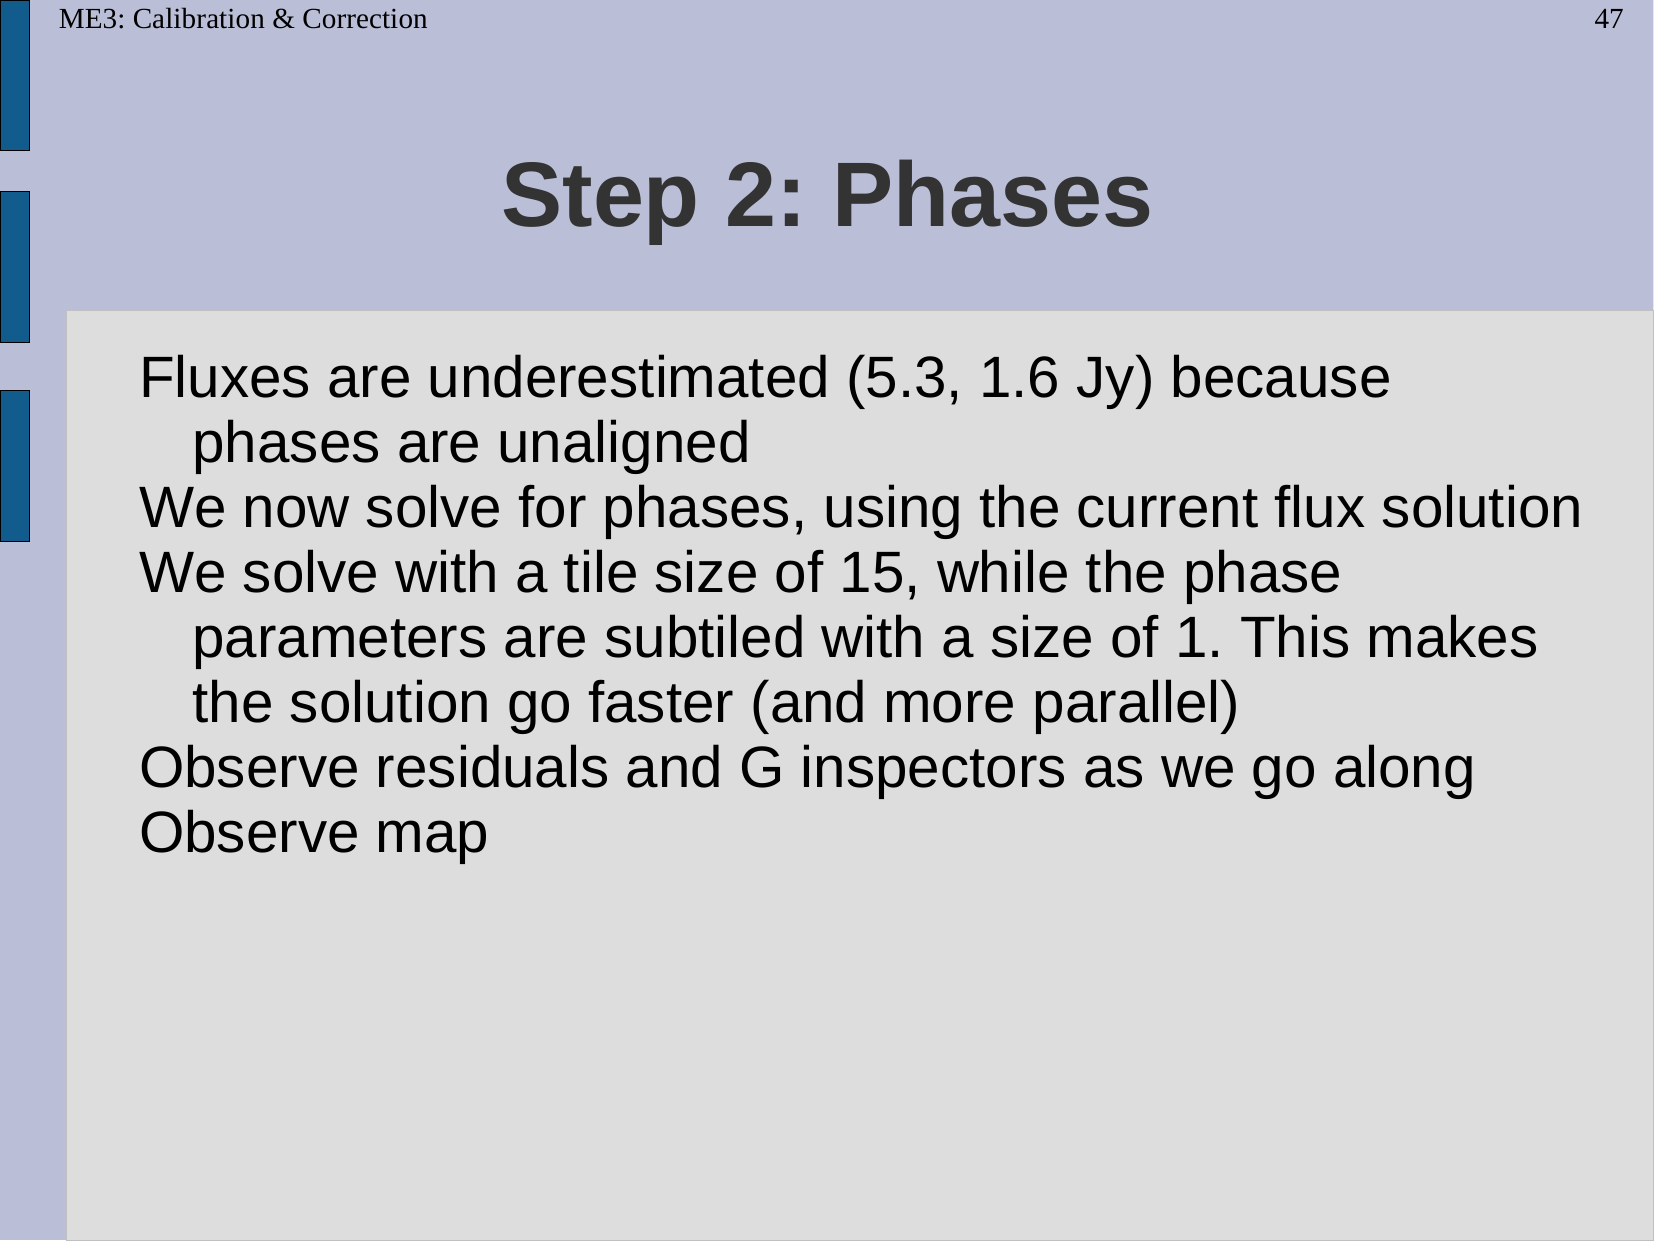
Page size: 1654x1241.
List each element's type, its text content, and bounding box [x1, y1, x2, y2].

list Fluxes are underestimated (5.3, 1.6 Jy) because phases are unaligned We now solve for phases, using the current flux solution We solve with a tile size of 15, while the phase parameters are subtiled with a size of 1. This makes the solution go faster (and more parallel) Observe residuals and G inspectors as we go along Observe map [121, 344, 1595, 1112]
title Step 2: Phases [121, 98, 1534, 291]
